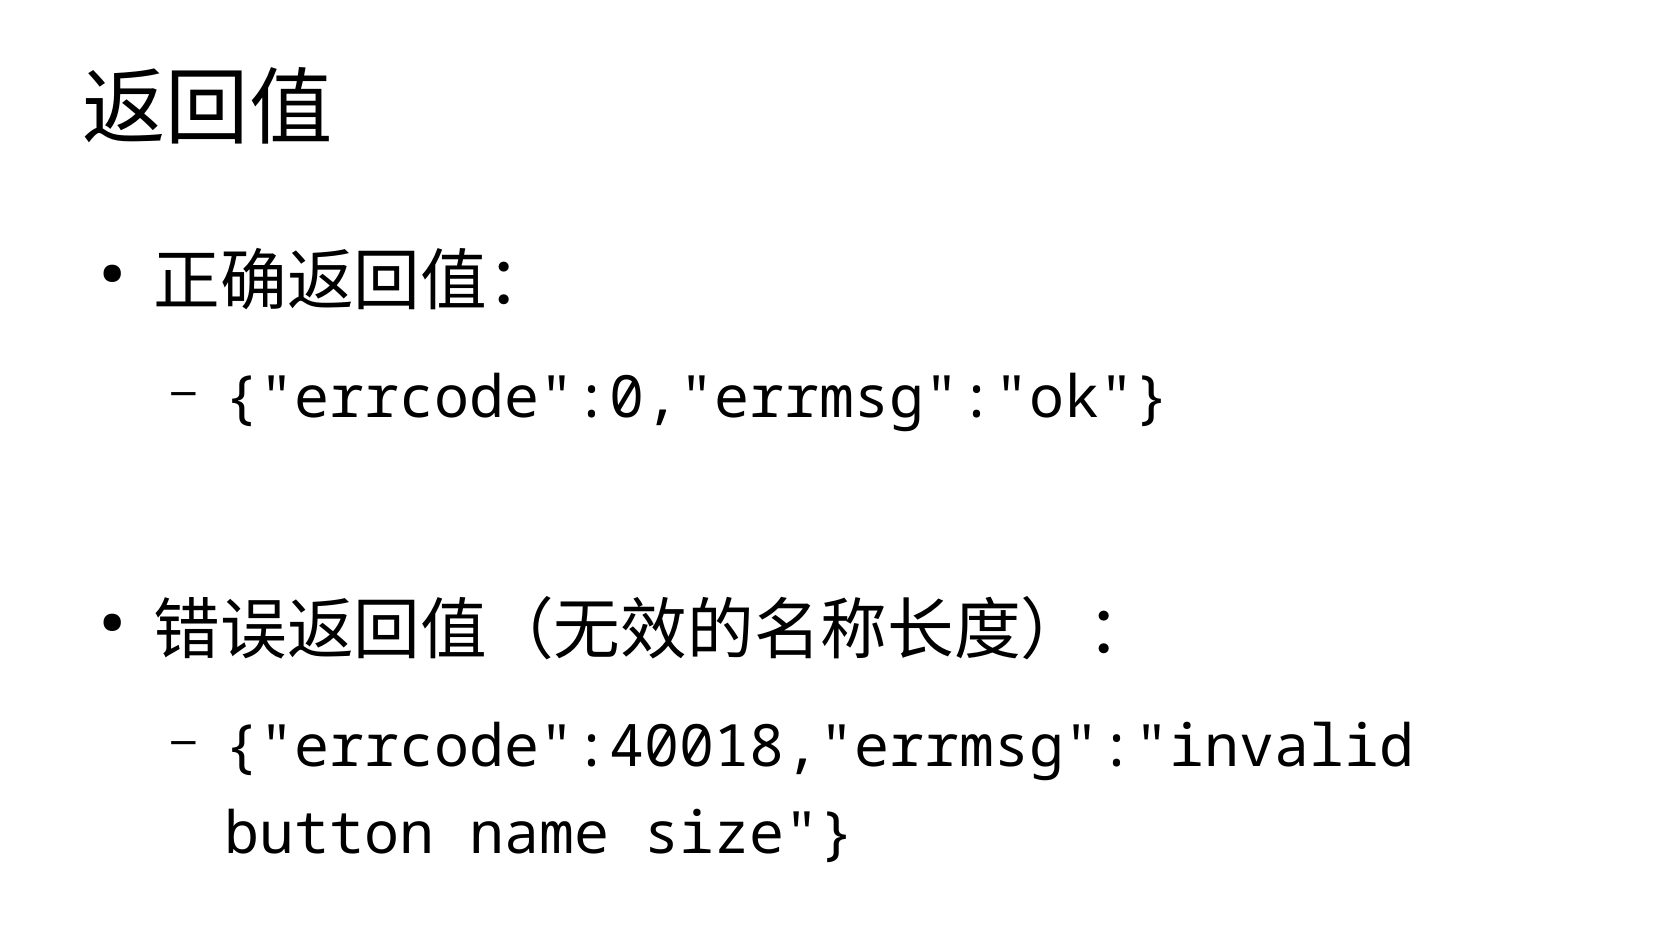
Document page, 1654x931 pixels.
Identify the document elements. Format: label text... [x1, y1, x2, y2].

title 返回值 [82, 37, 1571, 166]
list 正确返回值： {"errcode":0,"errmsg":"ok"} 错误返回值（无效的名称长度）： {"errcode":40018,"errmsg":"invalid button name size"} [82, 217, 1571, 845]
